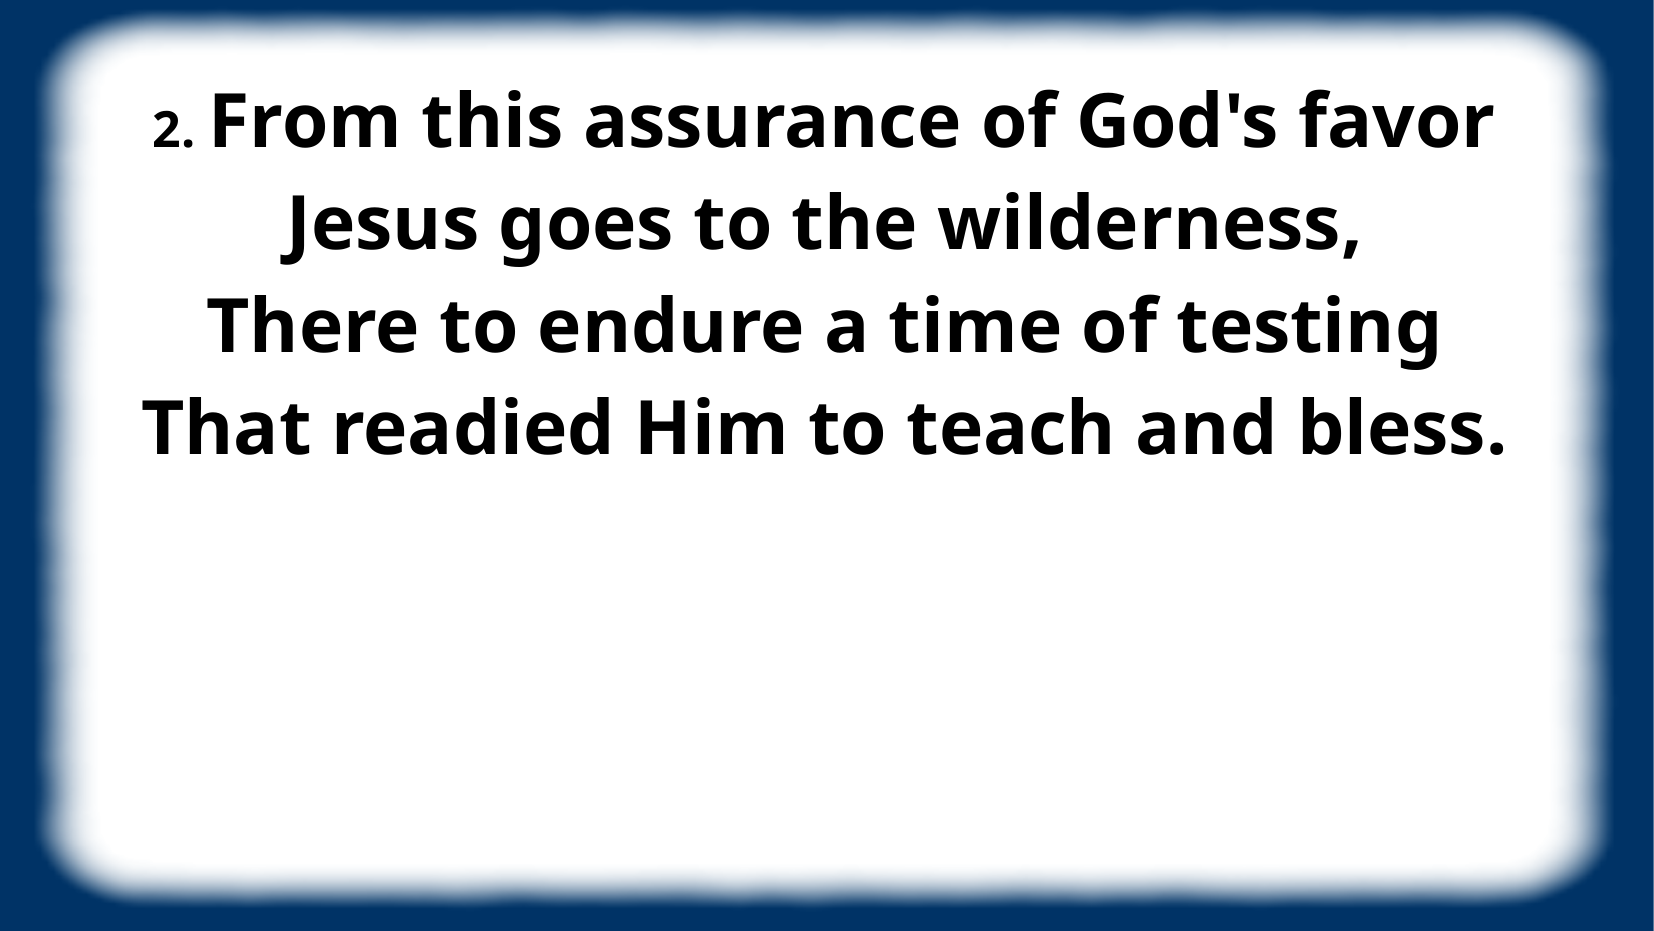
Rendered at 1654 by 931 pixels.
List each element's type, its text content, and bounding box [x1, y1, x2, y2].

text_box 2. From this assurance of God's favor Jesus goes to the wilderness, There to endure a time of testing That readied Him to teach and bless. [105, 60, 1546, 475]
picture [0, 0, 1654, 931]
